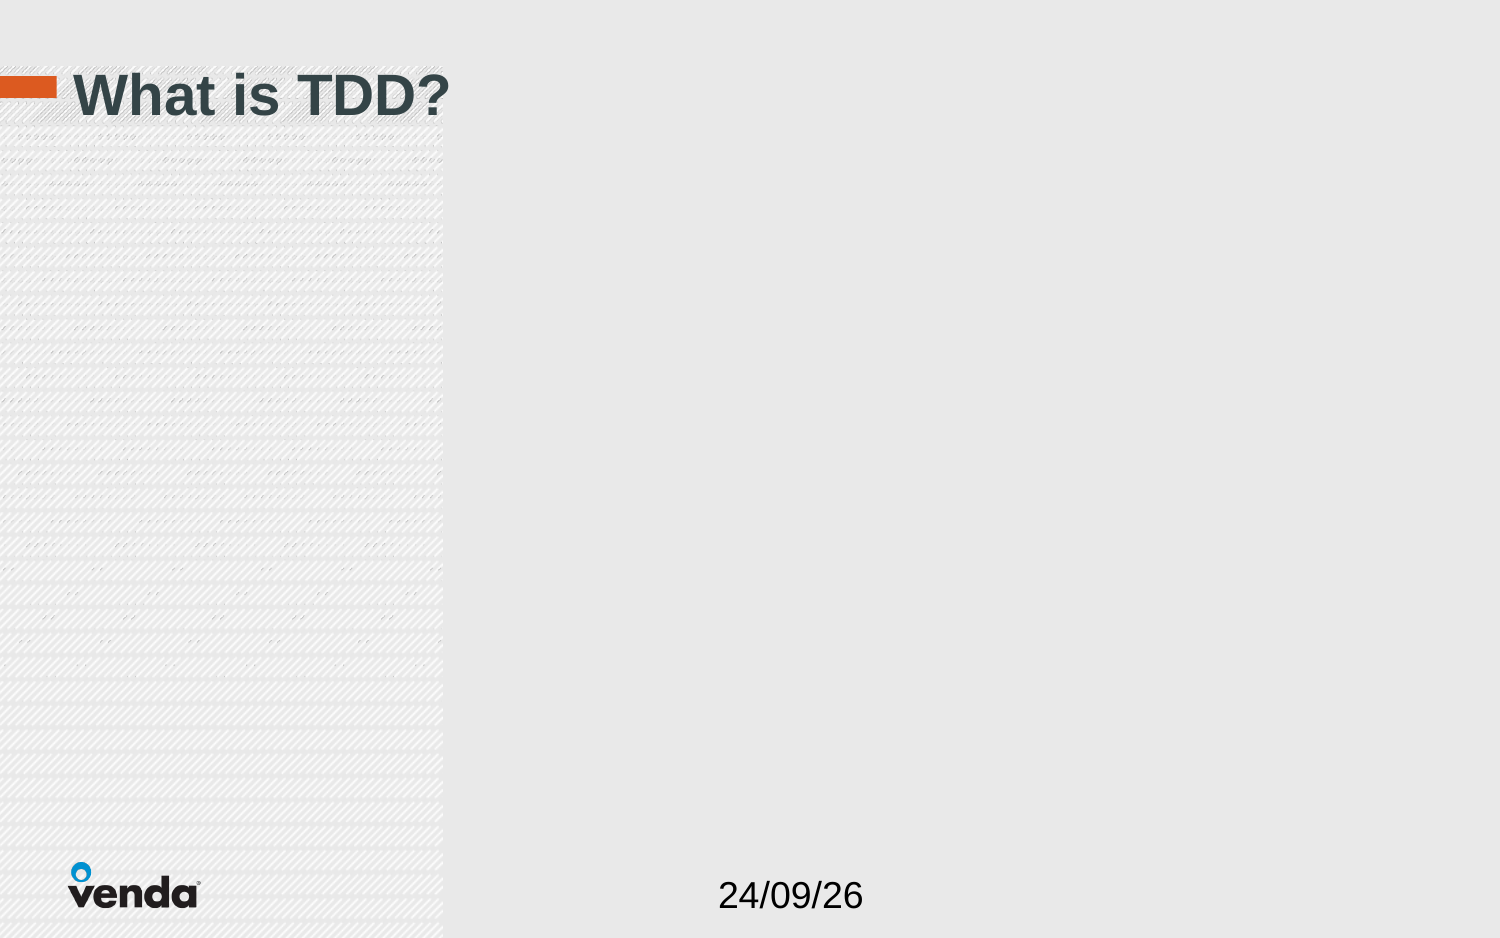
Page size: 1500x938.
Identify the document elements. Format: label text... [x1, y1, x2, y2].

title What is TDD? [59, 65, 1410, 235]
picture [0, 66, 443, 938]
